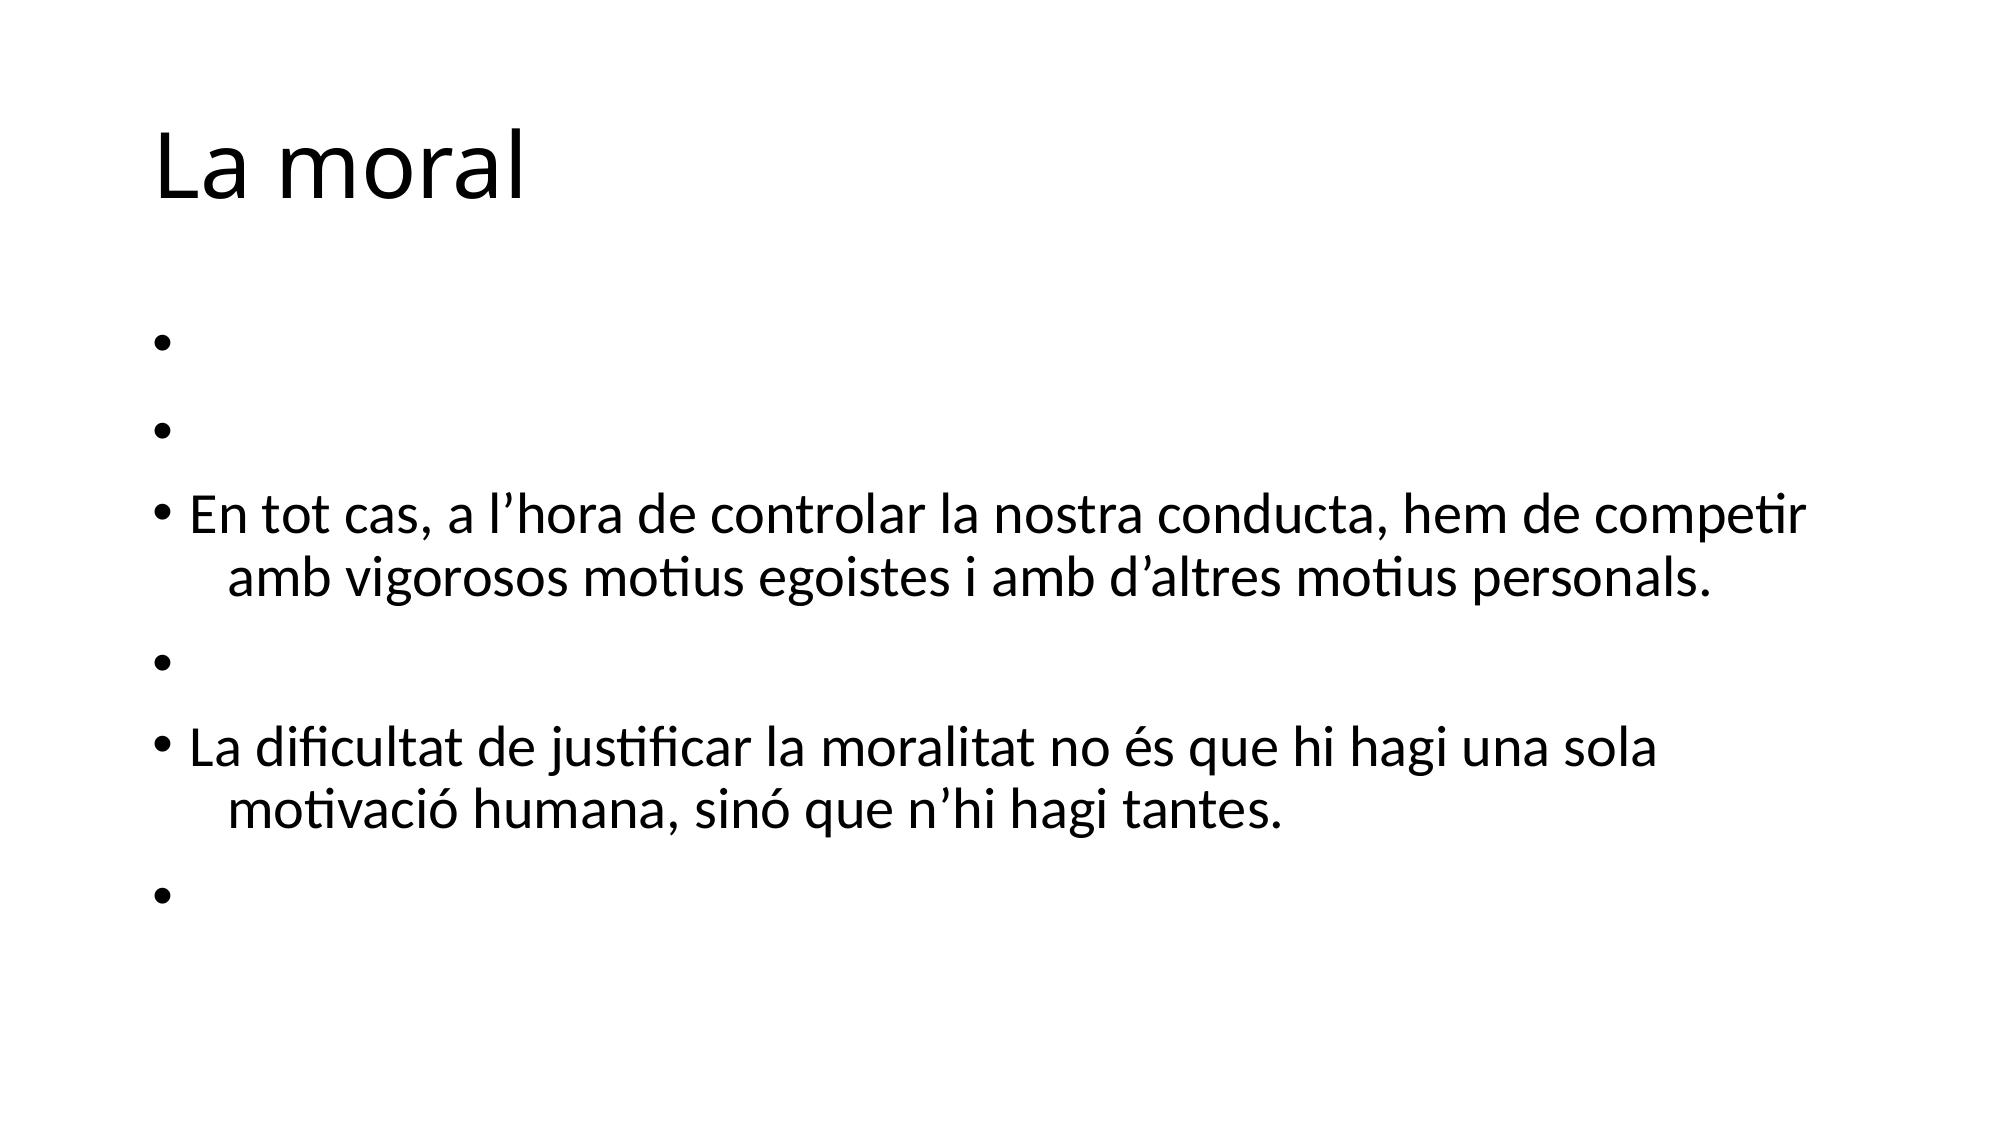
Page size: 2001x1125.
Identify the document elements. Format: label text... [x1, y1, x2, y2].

title La moral [137, 59, 1863, 278]
list En tot cas, a l’hora de controlar la nostra conducta, hem de competir amb vigorosos motius egoistes i amb d’altres motius personals. La dificultat de justificar la moralitat no és que hi hagi una sola motivació humana, sinó que n’hi hagi tantes. [137, 299, 1863, 1014]
